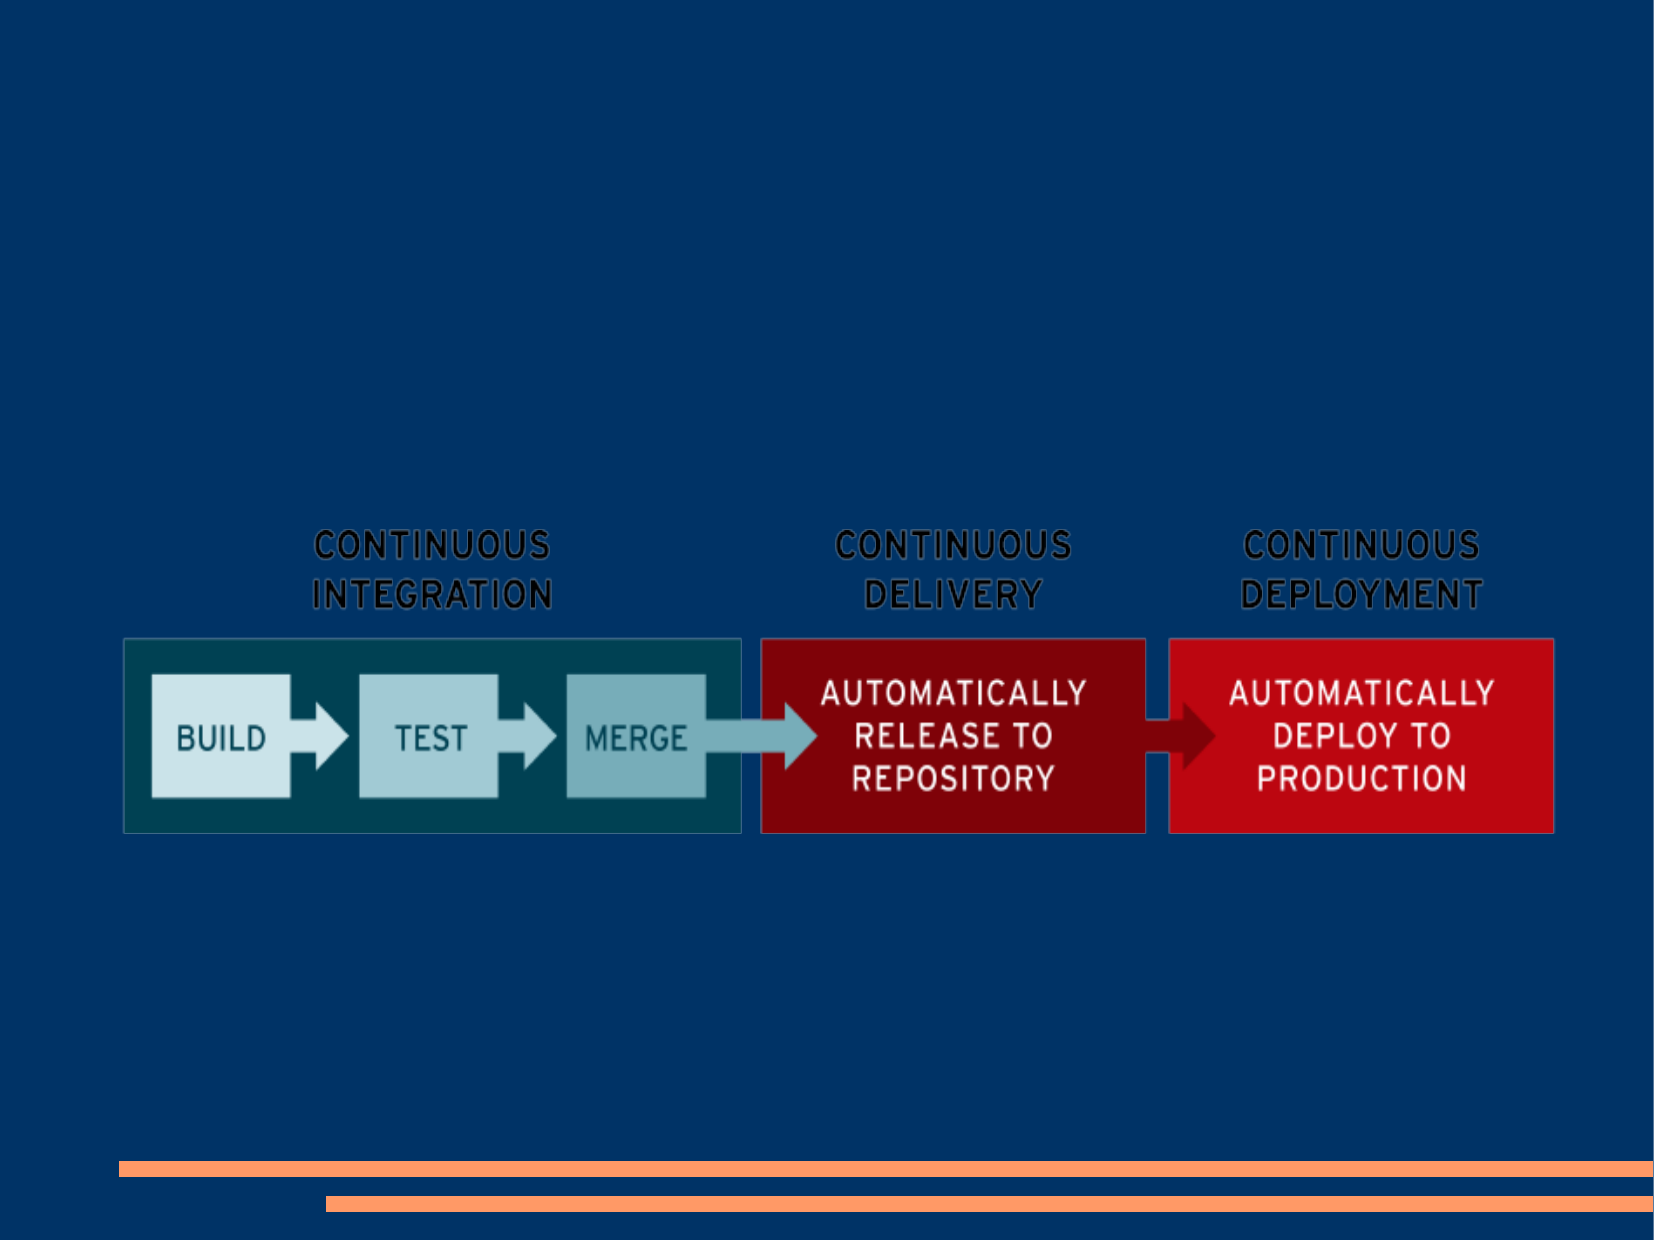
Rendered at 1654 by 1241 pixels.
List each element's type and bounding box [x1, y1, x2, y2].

picture [121, 525, 1561, 838]
